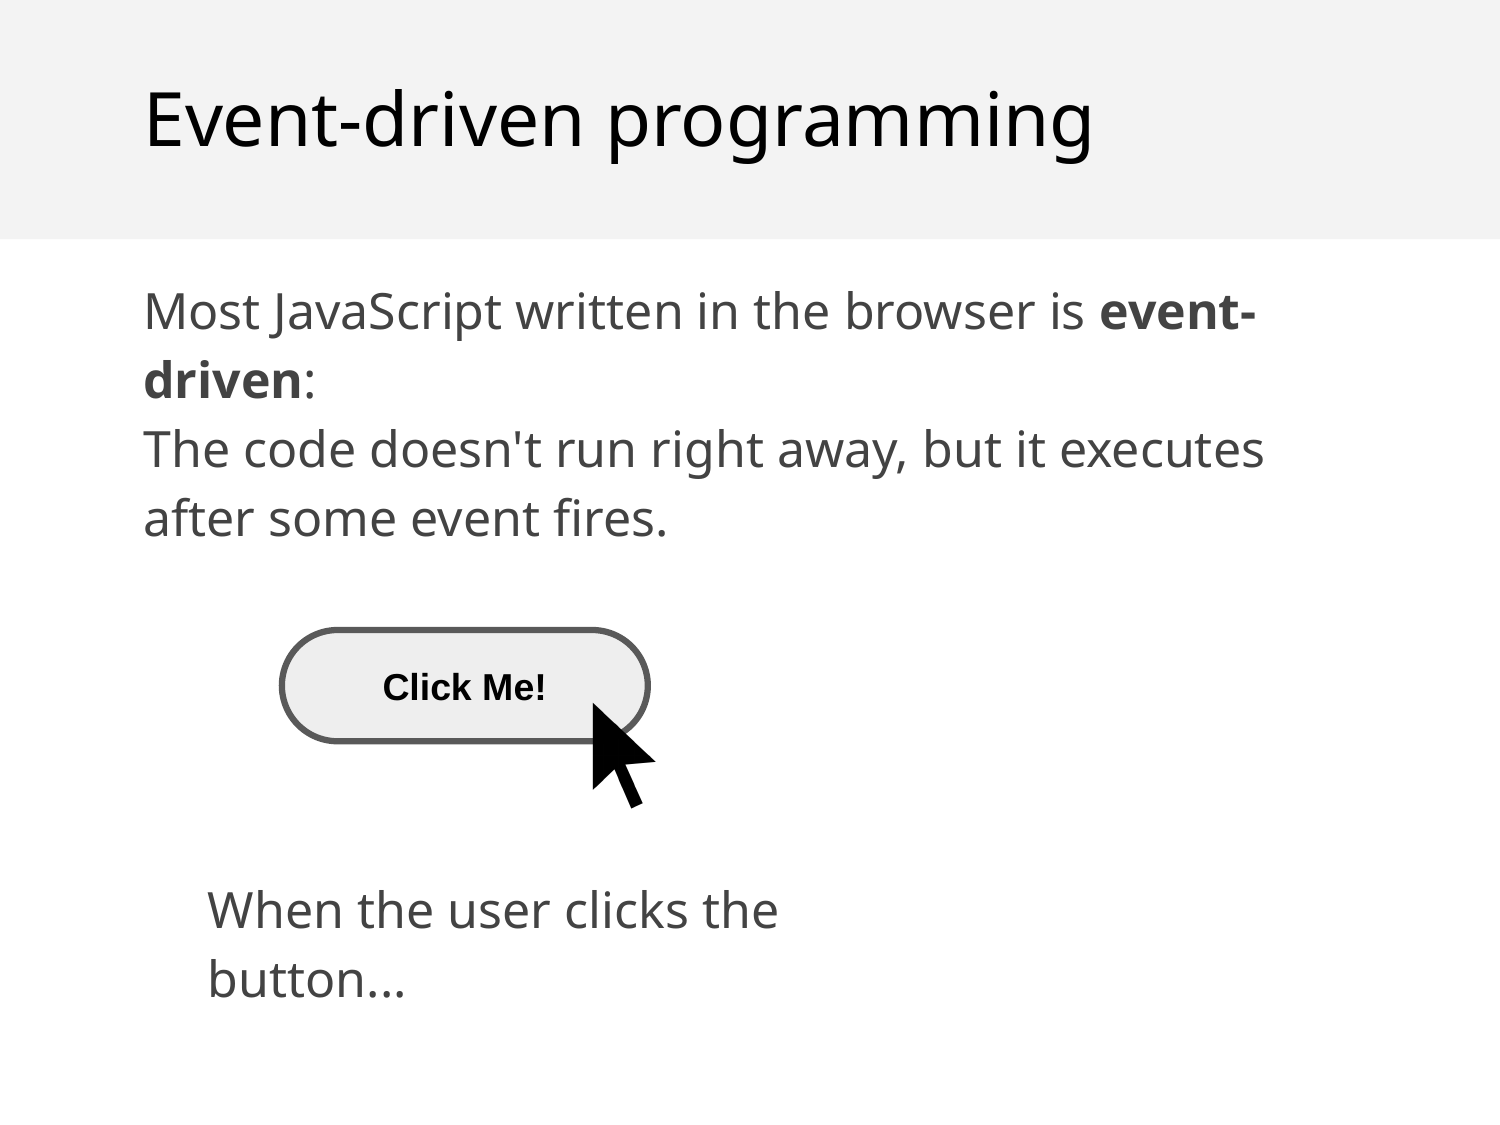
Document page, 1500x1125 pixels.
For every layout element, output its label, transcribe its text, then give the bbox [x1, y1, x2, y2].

text_box Click Me! [281, 630, 648, 742]
title Event-driven programming [128, 56, 1372, 183]
list Most JavaScript written in the browser is event-driven: The code doesn't run right away, but it executes after some event fires. [128, 255, 1372, 497]
list When the user clicks the button... [192, 854, 992, 1066]
picture [556, 692, 682, 819]
